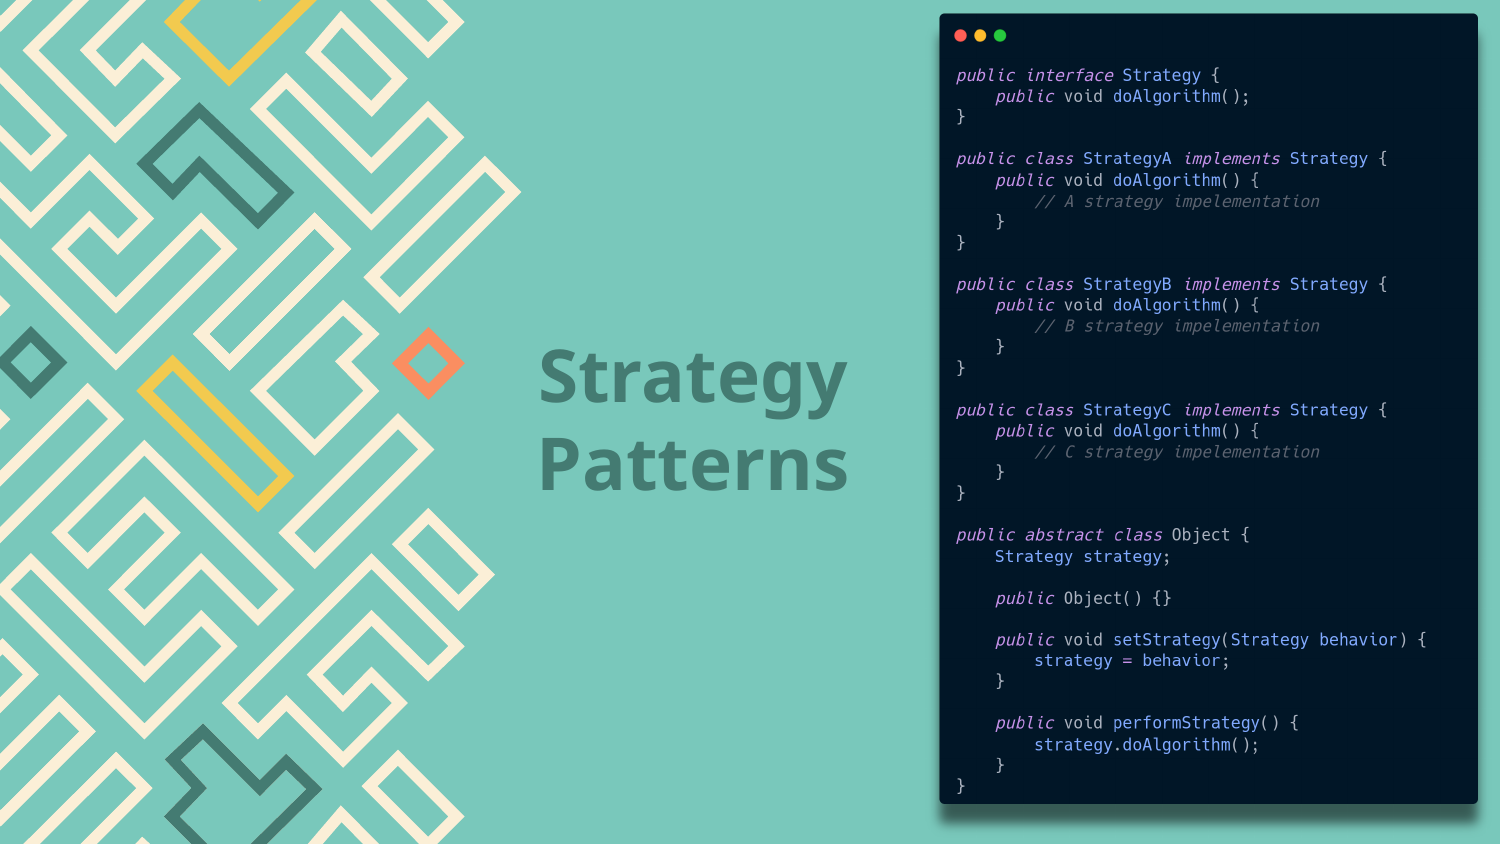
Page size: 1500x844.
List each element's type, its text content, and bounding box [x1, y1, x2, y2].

title Strategy Patterns [371, 323, 884, 520]
picture [884, 0, 1500, 844]
